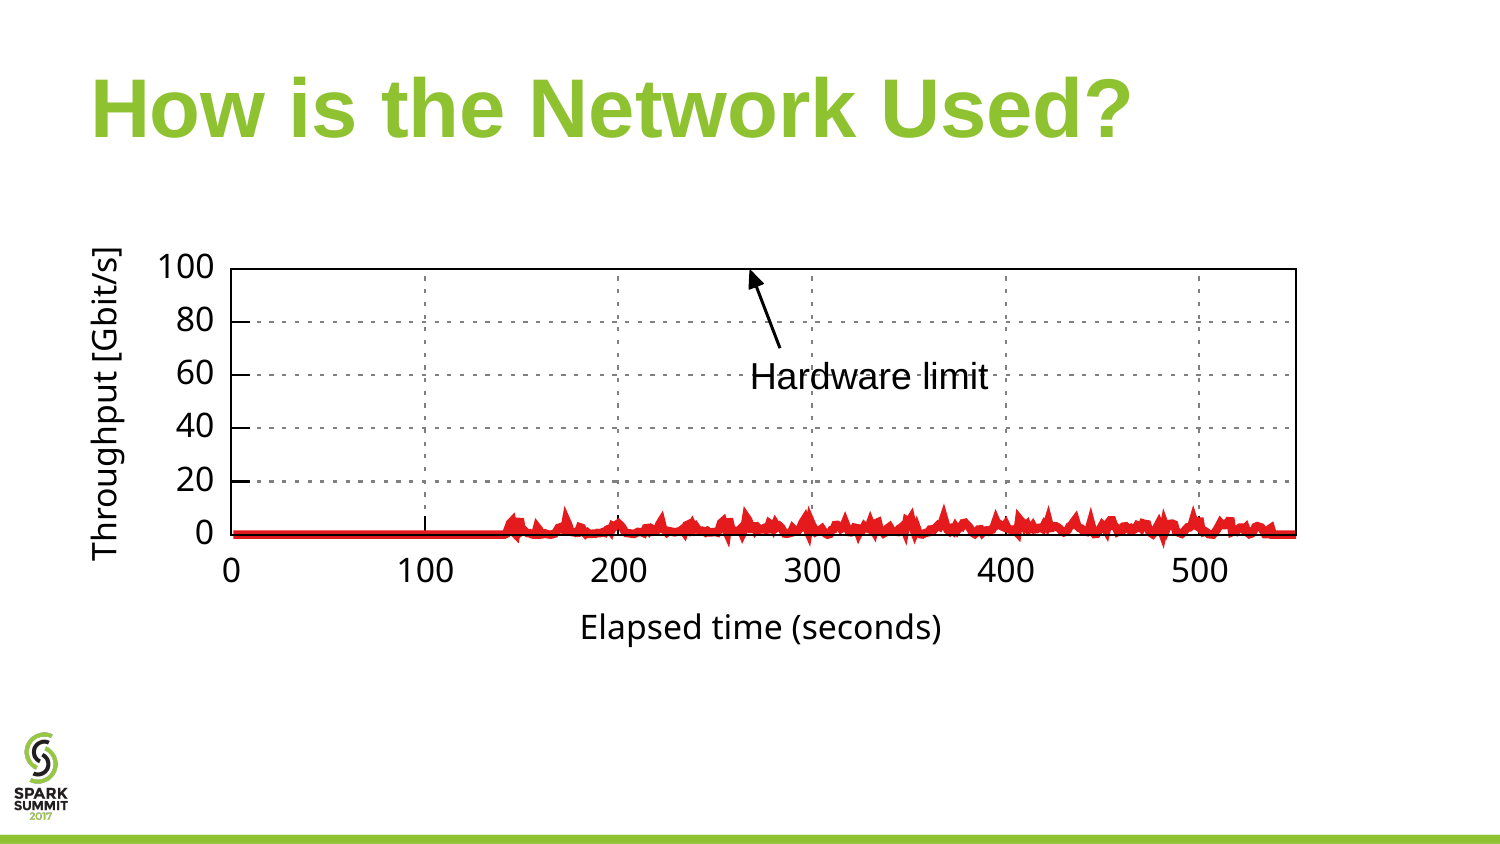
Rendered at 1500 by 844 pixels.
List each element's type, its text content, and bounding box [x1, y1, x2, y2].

title How is the Network Used? [75, 33, 1425, 175]
text_box Hardware limit [735, 348, 1021, 406]
picture [13, 731, 69, 833]
picture [78, 232, 1351, 658]
